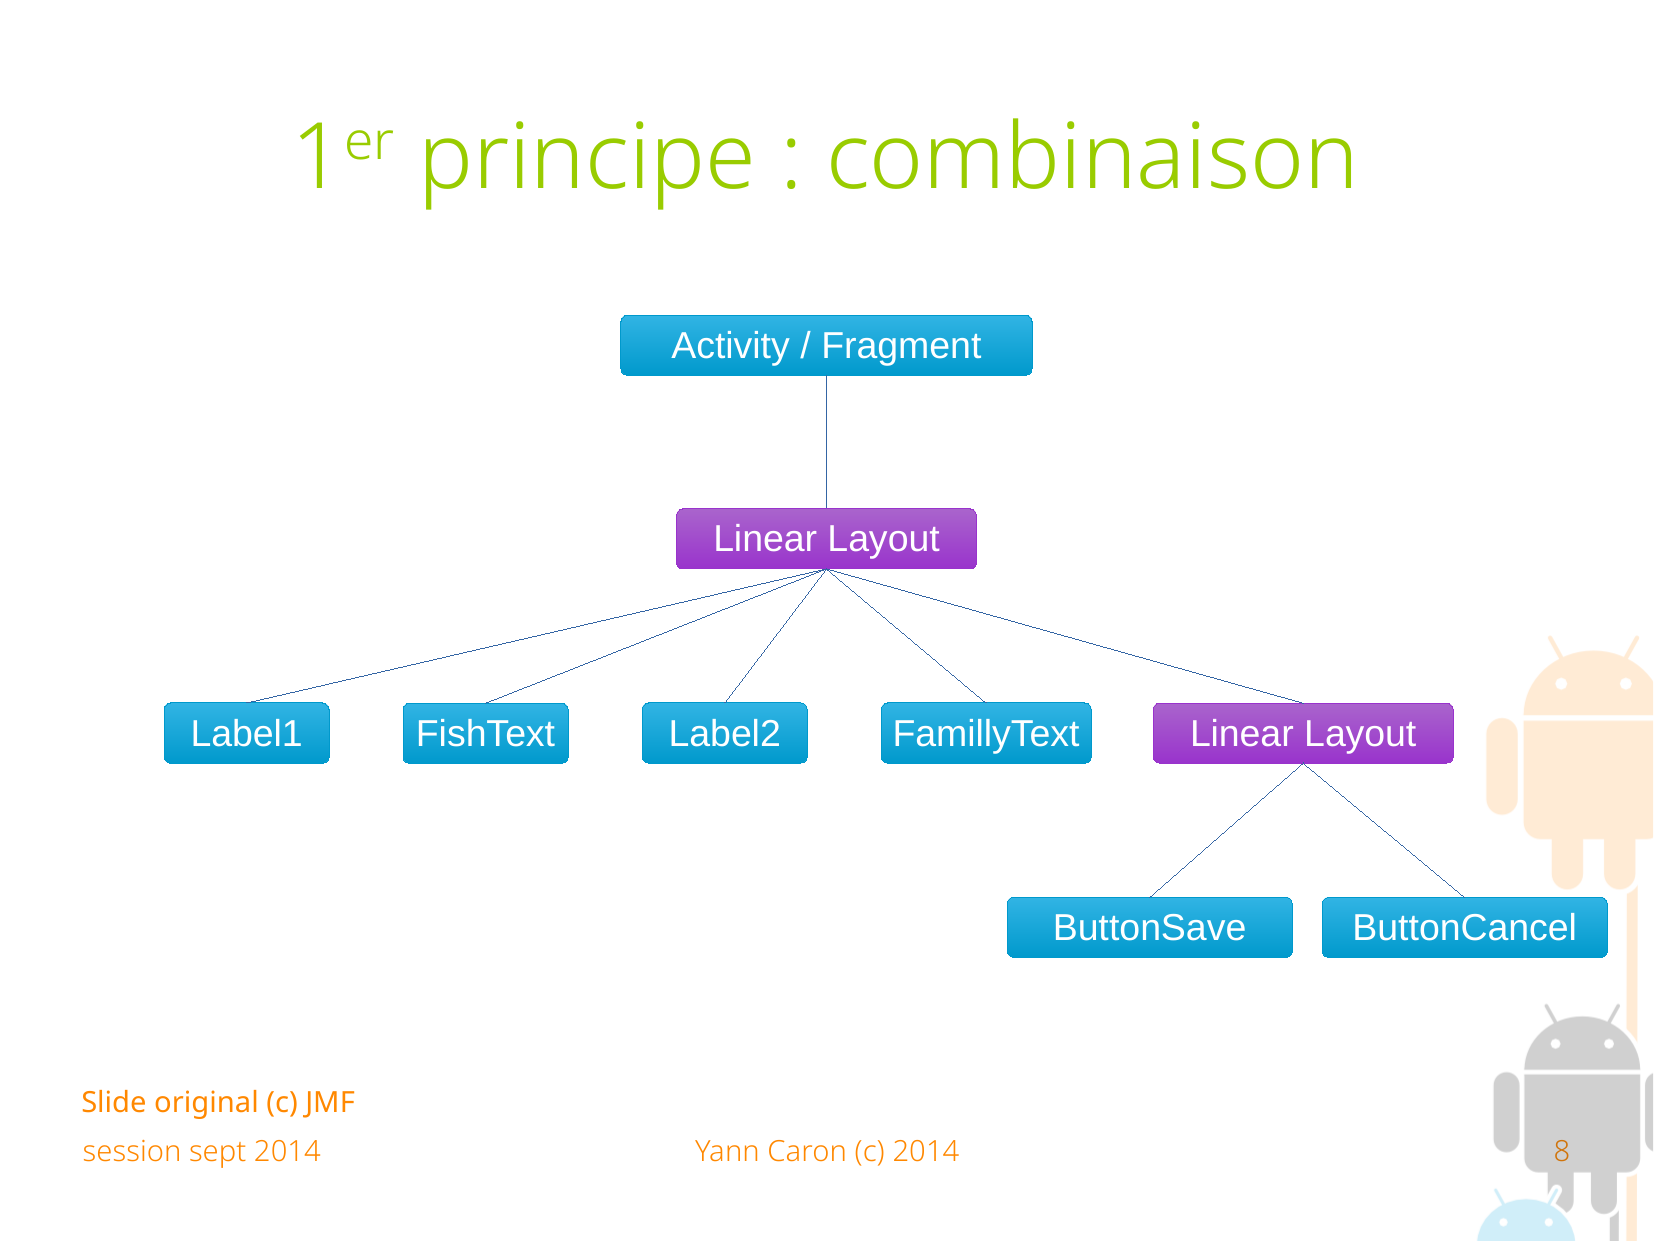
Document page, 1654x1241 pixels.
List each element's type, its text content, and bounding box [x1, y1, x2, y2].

text_box Label1 [164, 702, 330, 764]
text_box Linear Layout [676, 508, 977, 569]
picture [240, 423, 1654, 1241]
text_box Linear Layout [1153, 703, 1454, 764]
text_box Activity / Fragment [620, 315, 1033, 376]
text_box Slide original (c) JMF [66, 1073, 379, 1123]
text_box FishText [403, 703, 569, 764]
title 1er principe : combinaison [82, 49, 1571, 257]
text_box ButtonCancel [1322, 897, 1608, 958]
text_box Label2 [642, 702, 808, 764]
text_box FamillyText [881, 702, 1092, 764]
text_box ButtonSave [1007, 897, 1293, 958]
